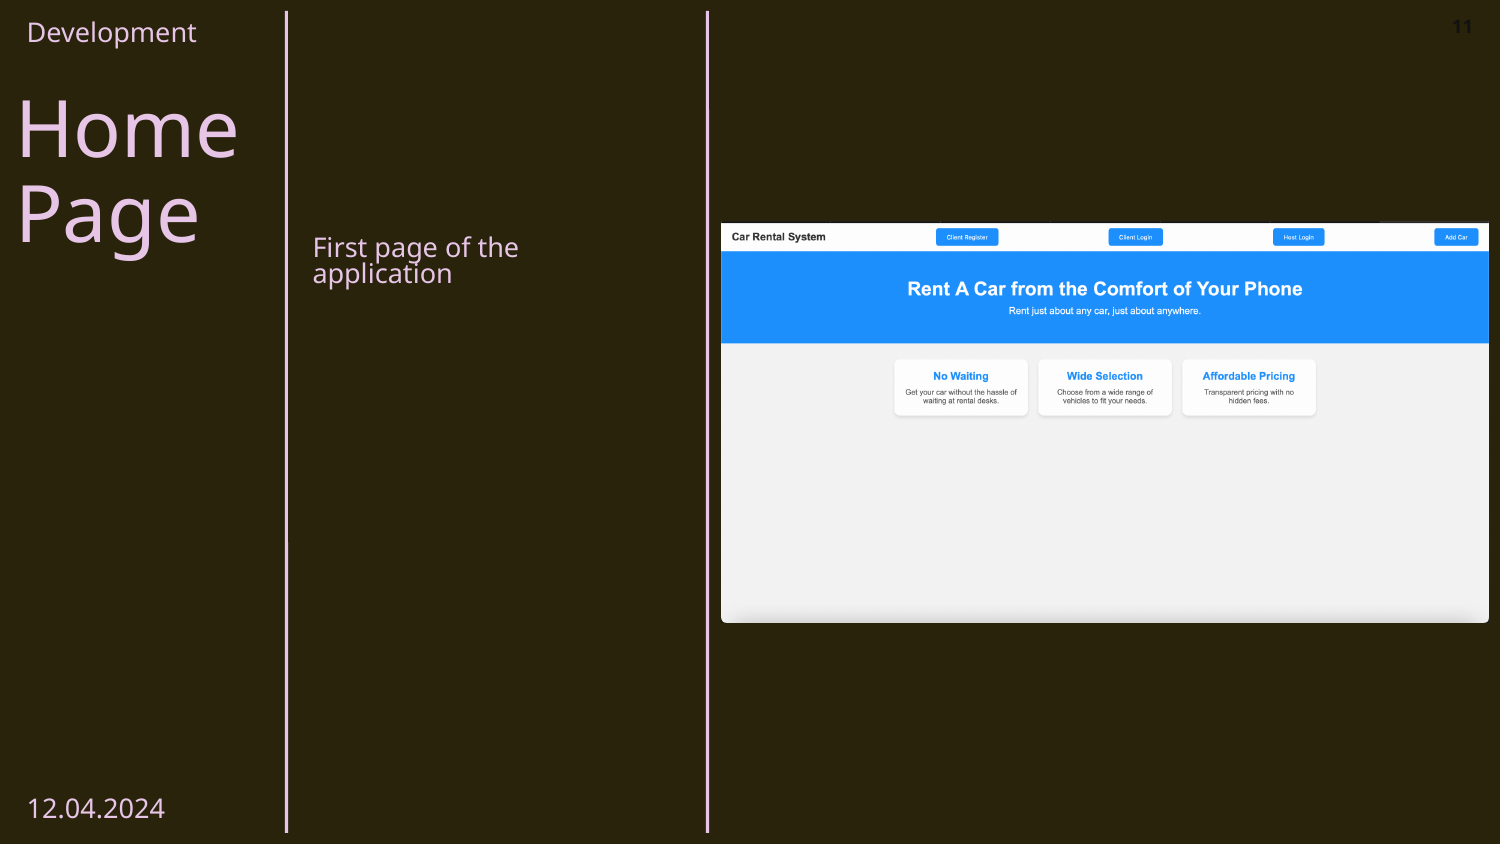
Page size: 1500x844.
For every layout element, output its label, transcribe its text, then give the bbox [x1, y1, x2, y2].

list First page of the application [297, 221, 656, 272]
picture [721, 221, 1489, 623]
list Home Page [0, 74, 399, 151]
list Development [11, 6, 264, 58]
list 12.04.2024 [11, 782, 264, 833]
slide_number <number> [1434, 0, 1489, 65]
